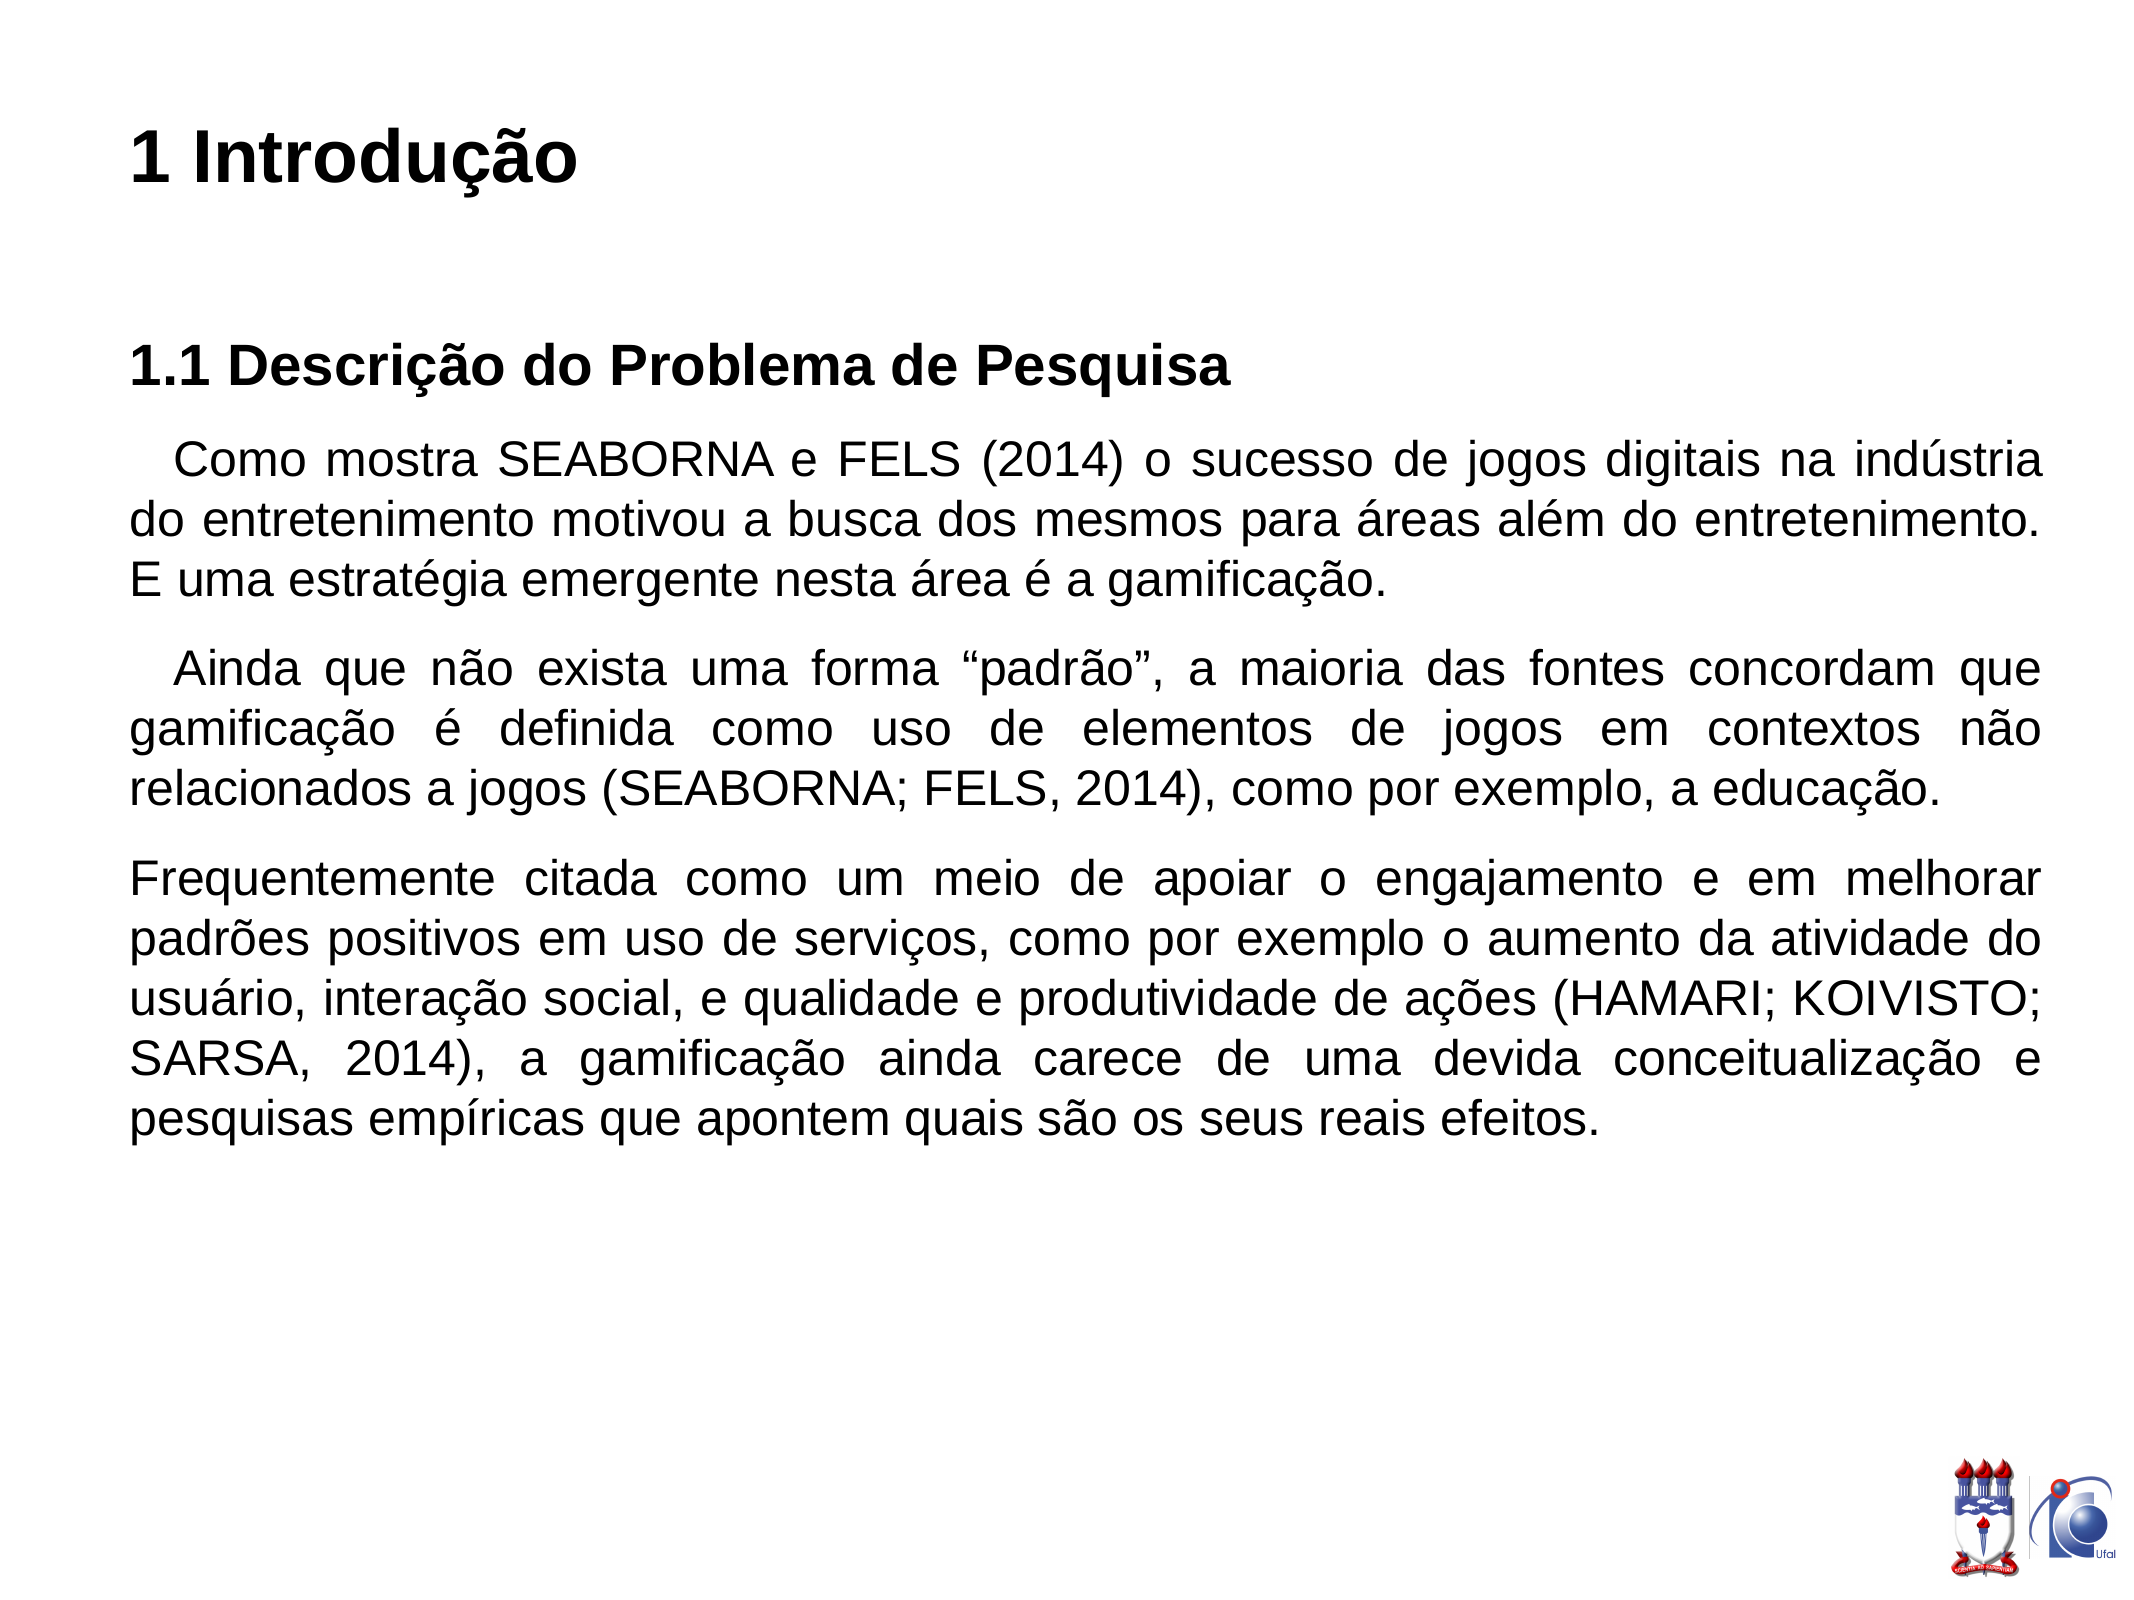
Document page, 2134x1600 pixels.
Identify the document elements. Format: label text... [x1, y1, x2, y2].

list 1 Introdução 1.1 Descrição do Problema de Pesquisa Como mostra SEABORNA e FELS (2014) o sucesso de jogos digitais na indústria do entretenimento motivou a busca dos mesmos para áreas além do entretenimento. E uma estratégia emergente nesta área é a gamificação. Ainda que não exista uma forma “padrão”, a maioria das fontes concordam que gamificação é definida como uso de elementos de jogos em contextos não relacionados a jogos (SEABORNA; FELS, 2014), como por exemplo, a educação. Frequentemente citada como um meio de apoiar o engajamento e em melhorar padrões positivos em uso de serviços, como por exemplo o aumento da atividade do usuário, interação social, e qualidade e produtividade de ações (HAMARI; KOIVISTO; SARSA, 2014), a gamificação ainda carece de uma devida conceitualização e pesquisas empíricas que apontem quais são os seus reais efeitos. [129, 108, 2044, 1300]
picture [2028, 1476, 2116, 1559]
picture [1948, 1456, 2020, 1579]
